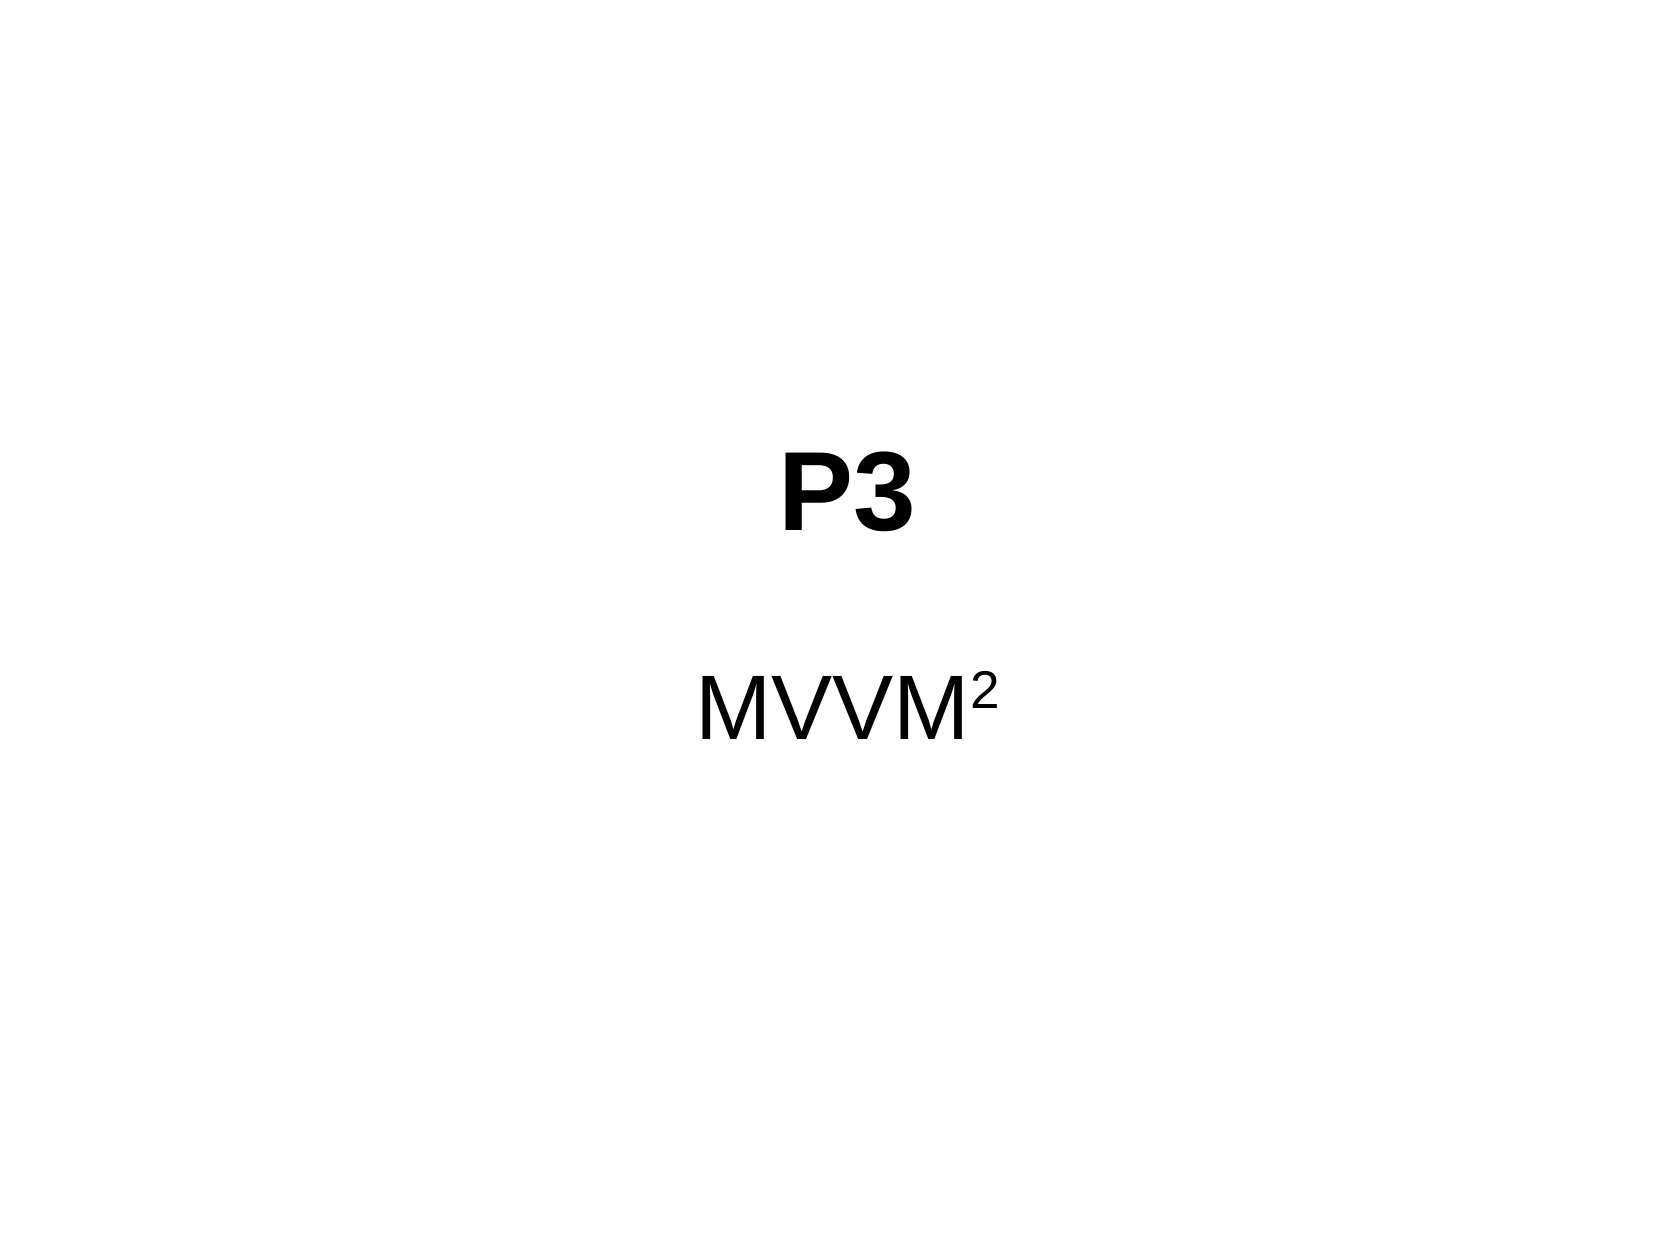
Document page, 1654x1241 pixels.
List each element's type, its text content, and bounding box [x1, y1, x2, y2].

title P3 MVVM2 [390, 255, 1306, 933]
